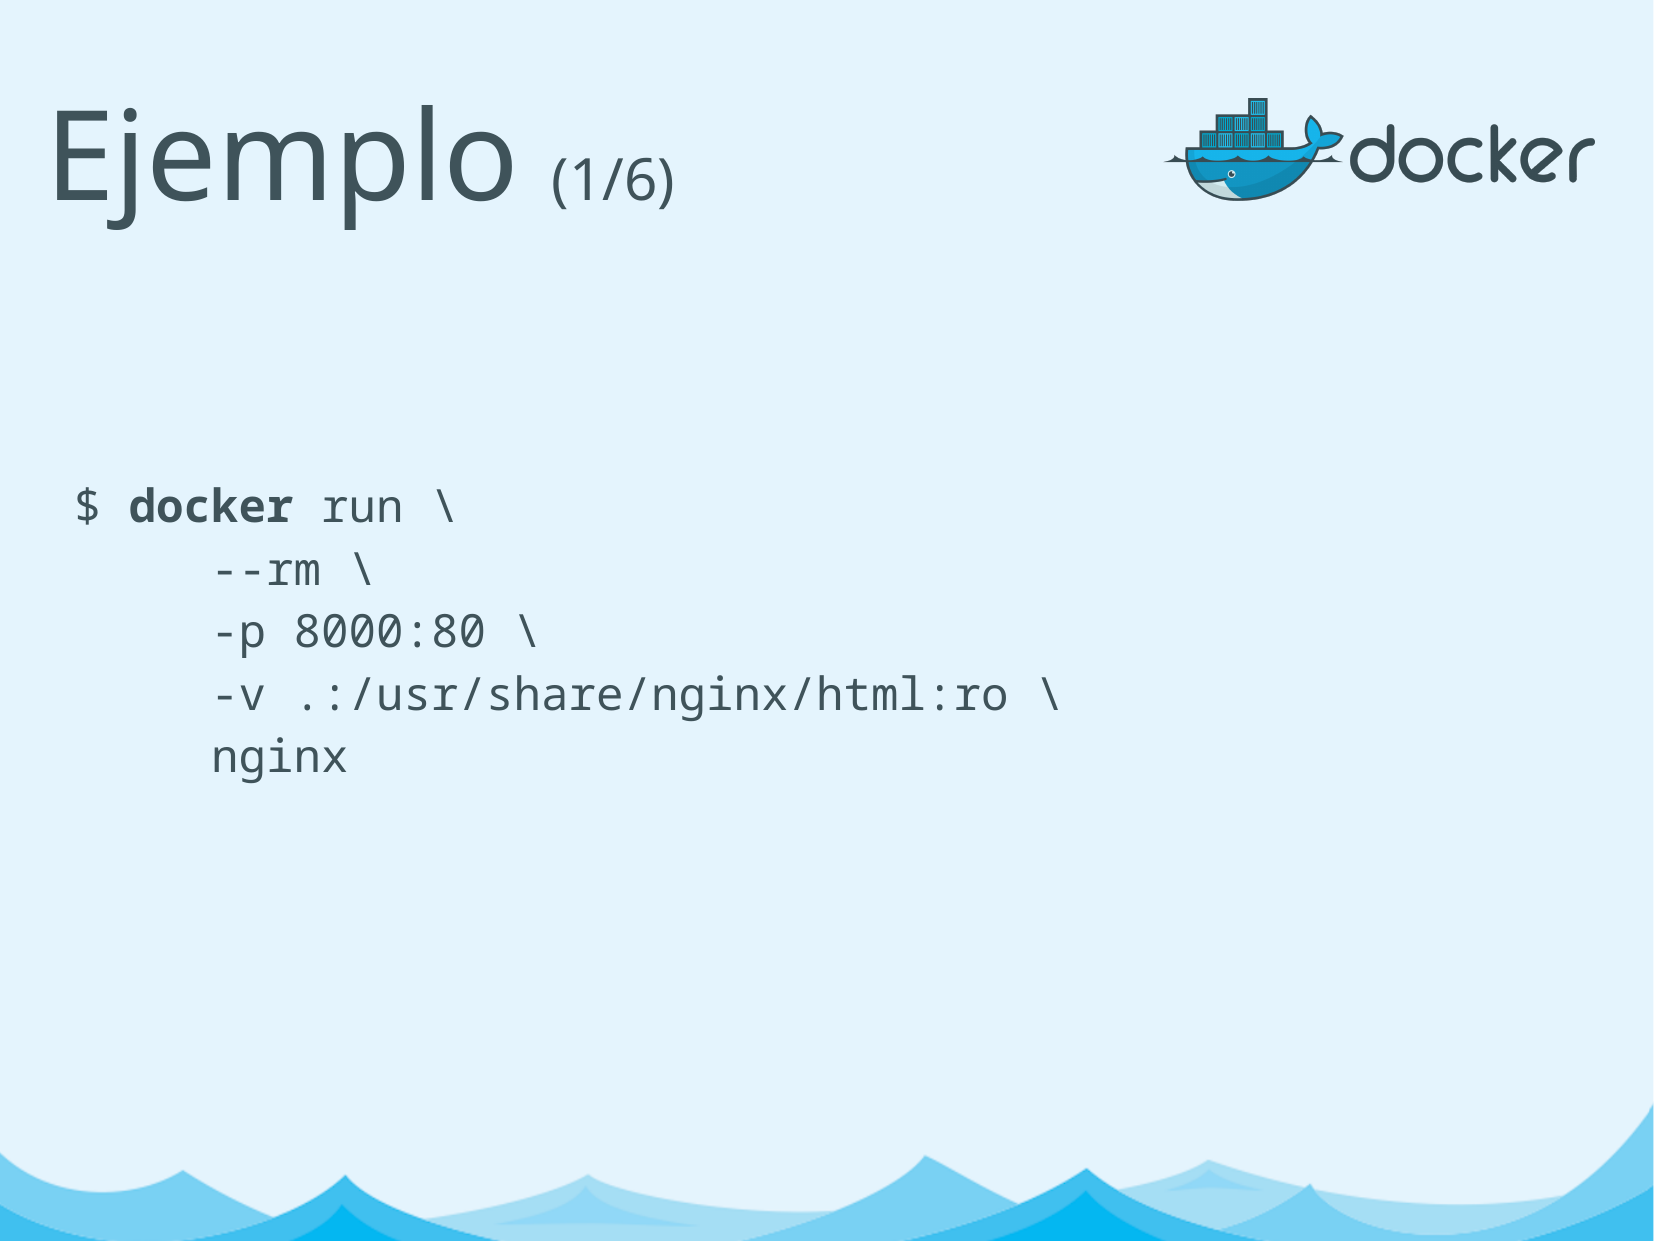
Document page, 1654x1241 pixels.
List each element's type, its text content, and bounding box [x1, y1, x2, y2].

picture [1163, 98, 1595, 201]
text_box $ docker run \ --rm \ -p 8000:80 \ -v .:/usr/share/nginx/html:ro \ nginx [59, 466, 1654, 947]
picture [0, 1101, 1654, 1241]
text_box Ejemplo (1/6) [30, 59, 630, 252]
